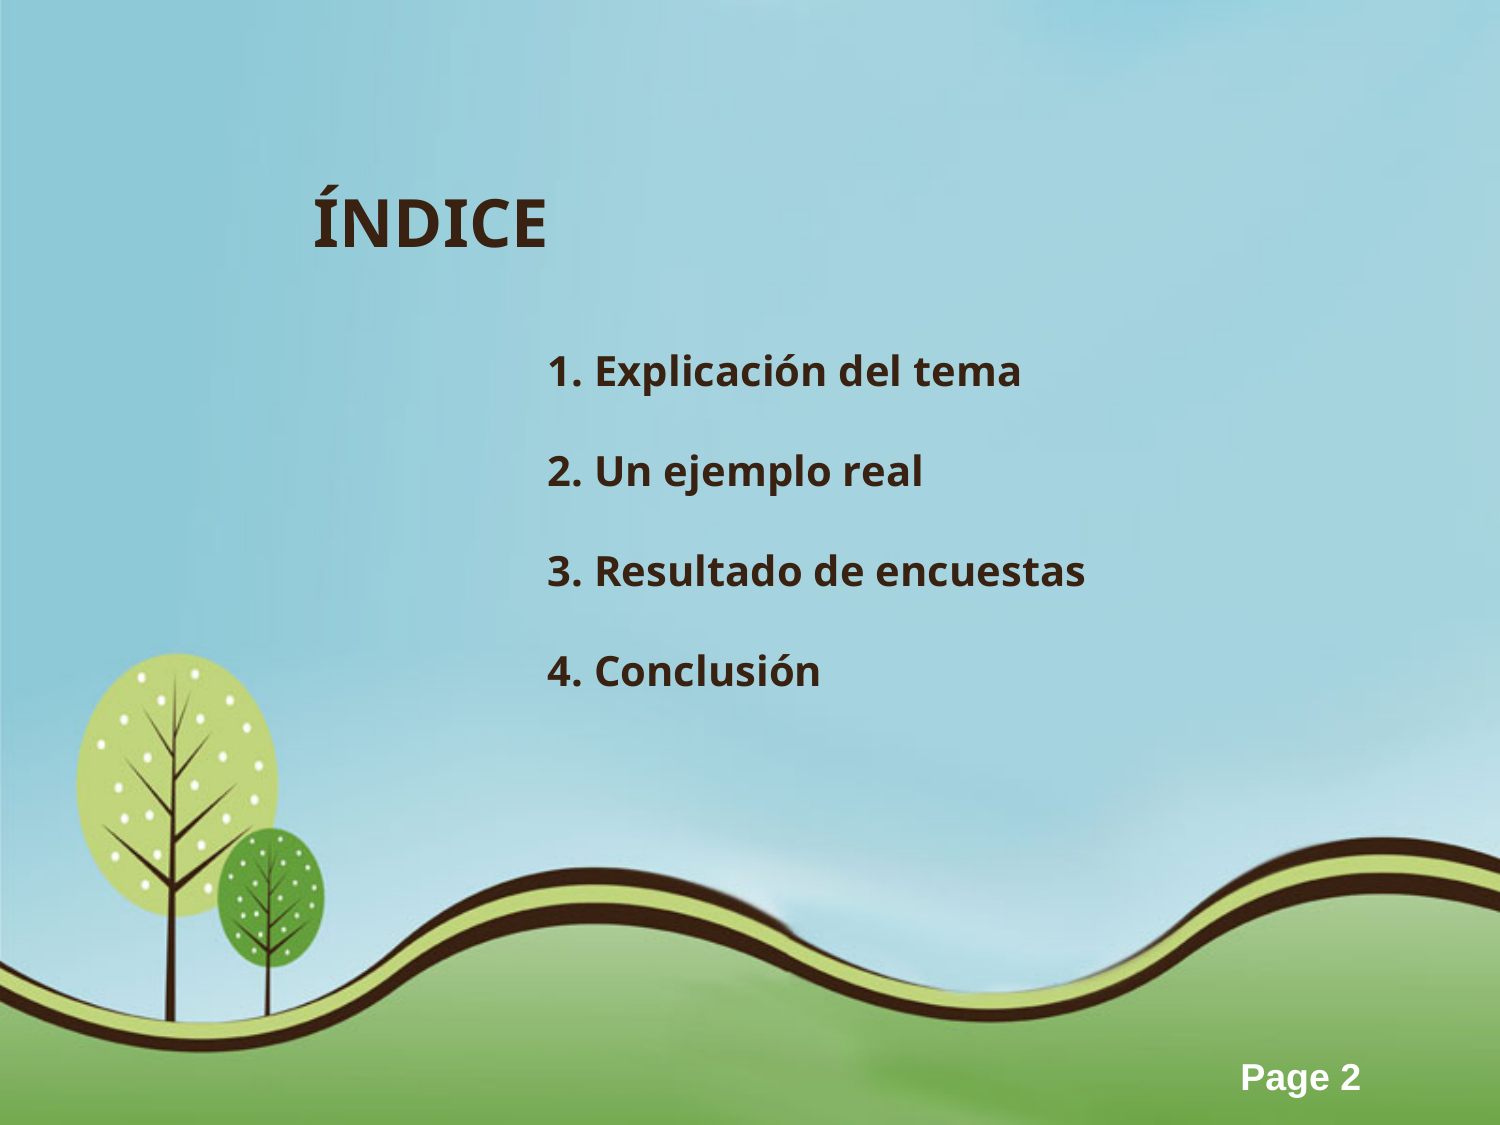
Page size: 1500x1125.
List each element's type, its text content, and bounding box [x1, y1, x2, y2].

text_box ÍNDICE [298, 173, 565, 269]
picture [0, 0, 1500, 1125]
text_box 1. Explicación del tema 2. Un ejemplo real 3. Resultado de encuestas 4. Conclusión [517, 314, 1366, 811]
